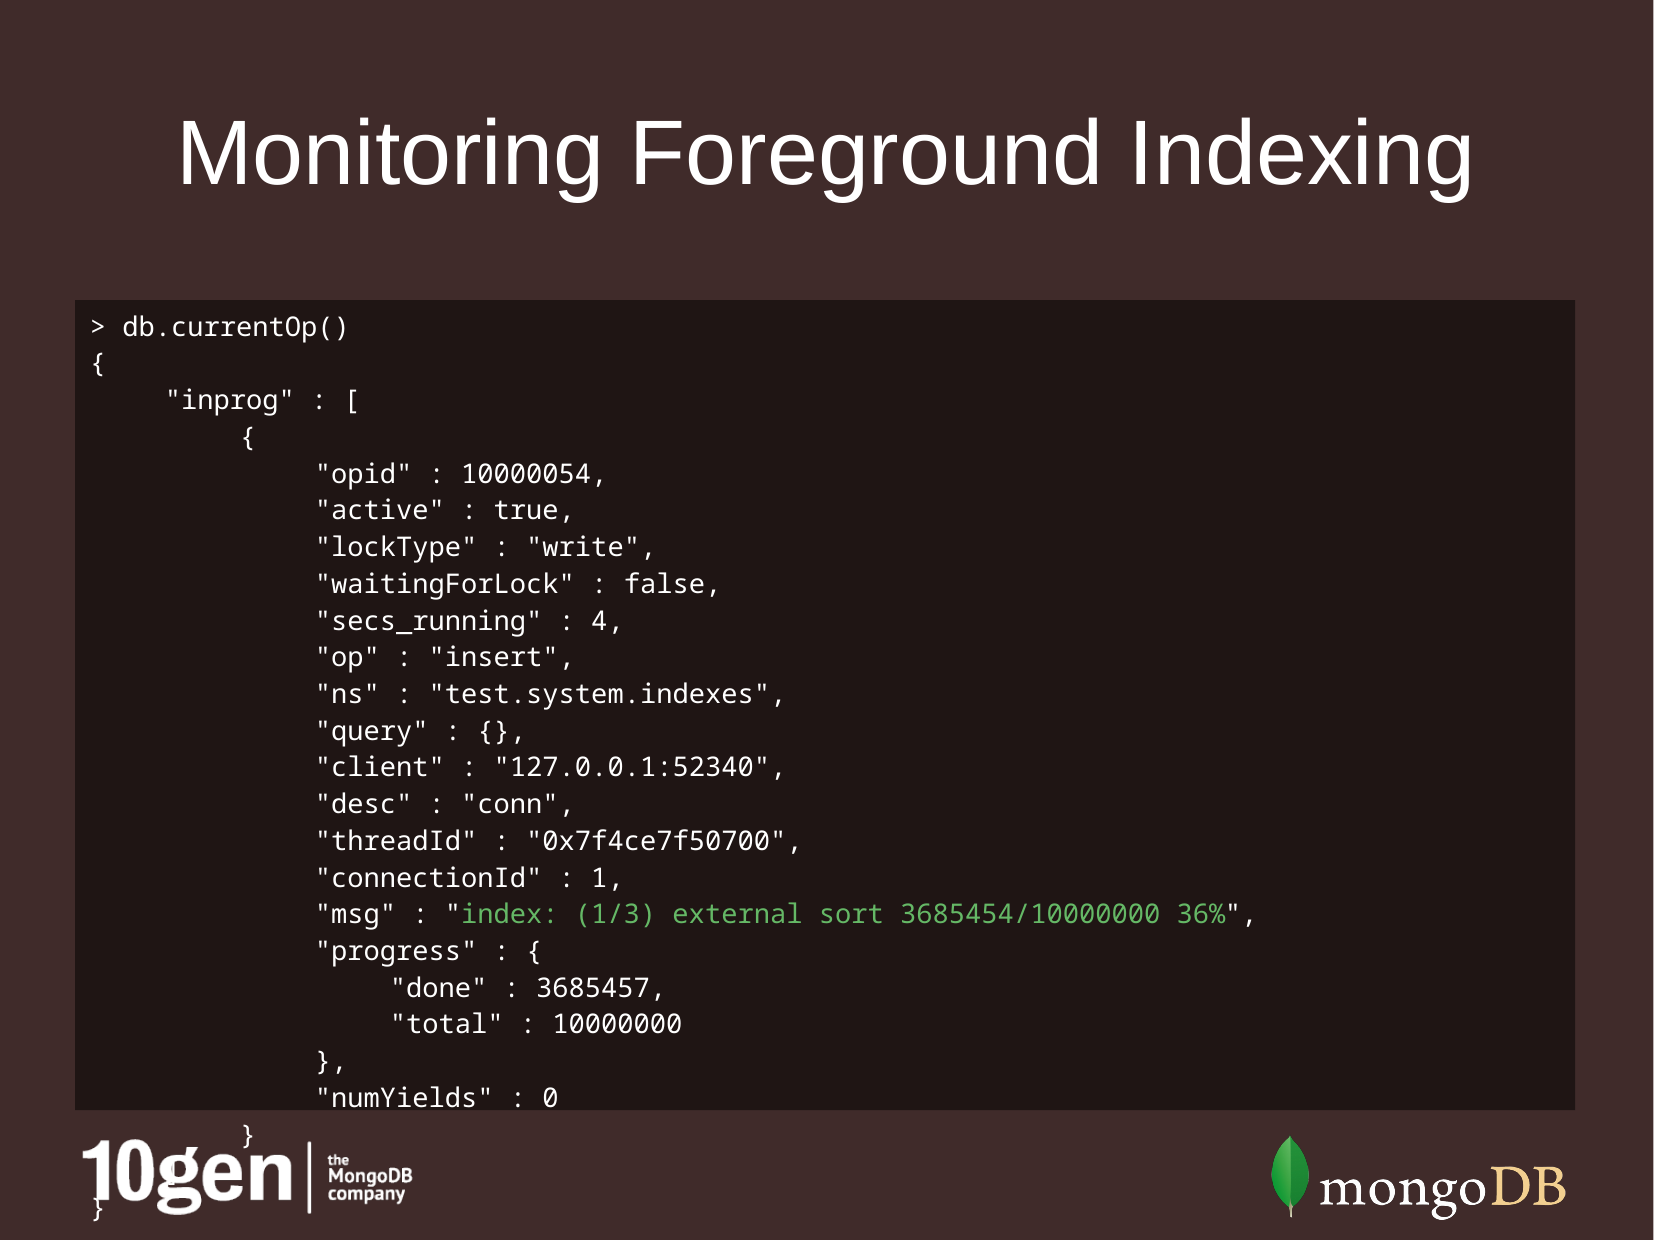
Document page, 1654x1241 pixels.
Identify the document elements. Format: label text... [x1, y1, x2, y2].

text_box > db.currentOp() { "inprog" : [ { "opid" : 10000054, "active" : true, "lockType" : "write", "waitingForLock" : false, "secs_running" : 4, "op" : "insert", "ns" : "test.system.indexes", "query" : {}, "client" : "127.0.0.1:52340", "desc" : "conn", "threadId" : "0x7f4ce7f50700", "connectionId" : 1, "msg" : "index: (1/3) external sort 3685454/10000000 36%", "progress" : { "done" : 3685457, "total" : 10000000 }, "numYields" : 0 } ] } [75, 300, 1576, 1111]
picture [1260, 1124, 1576, 1230]
picture [82, 1139, 413, 1215]
title Monitoring Foreground Indexing [82, 49, 1571, 257]
